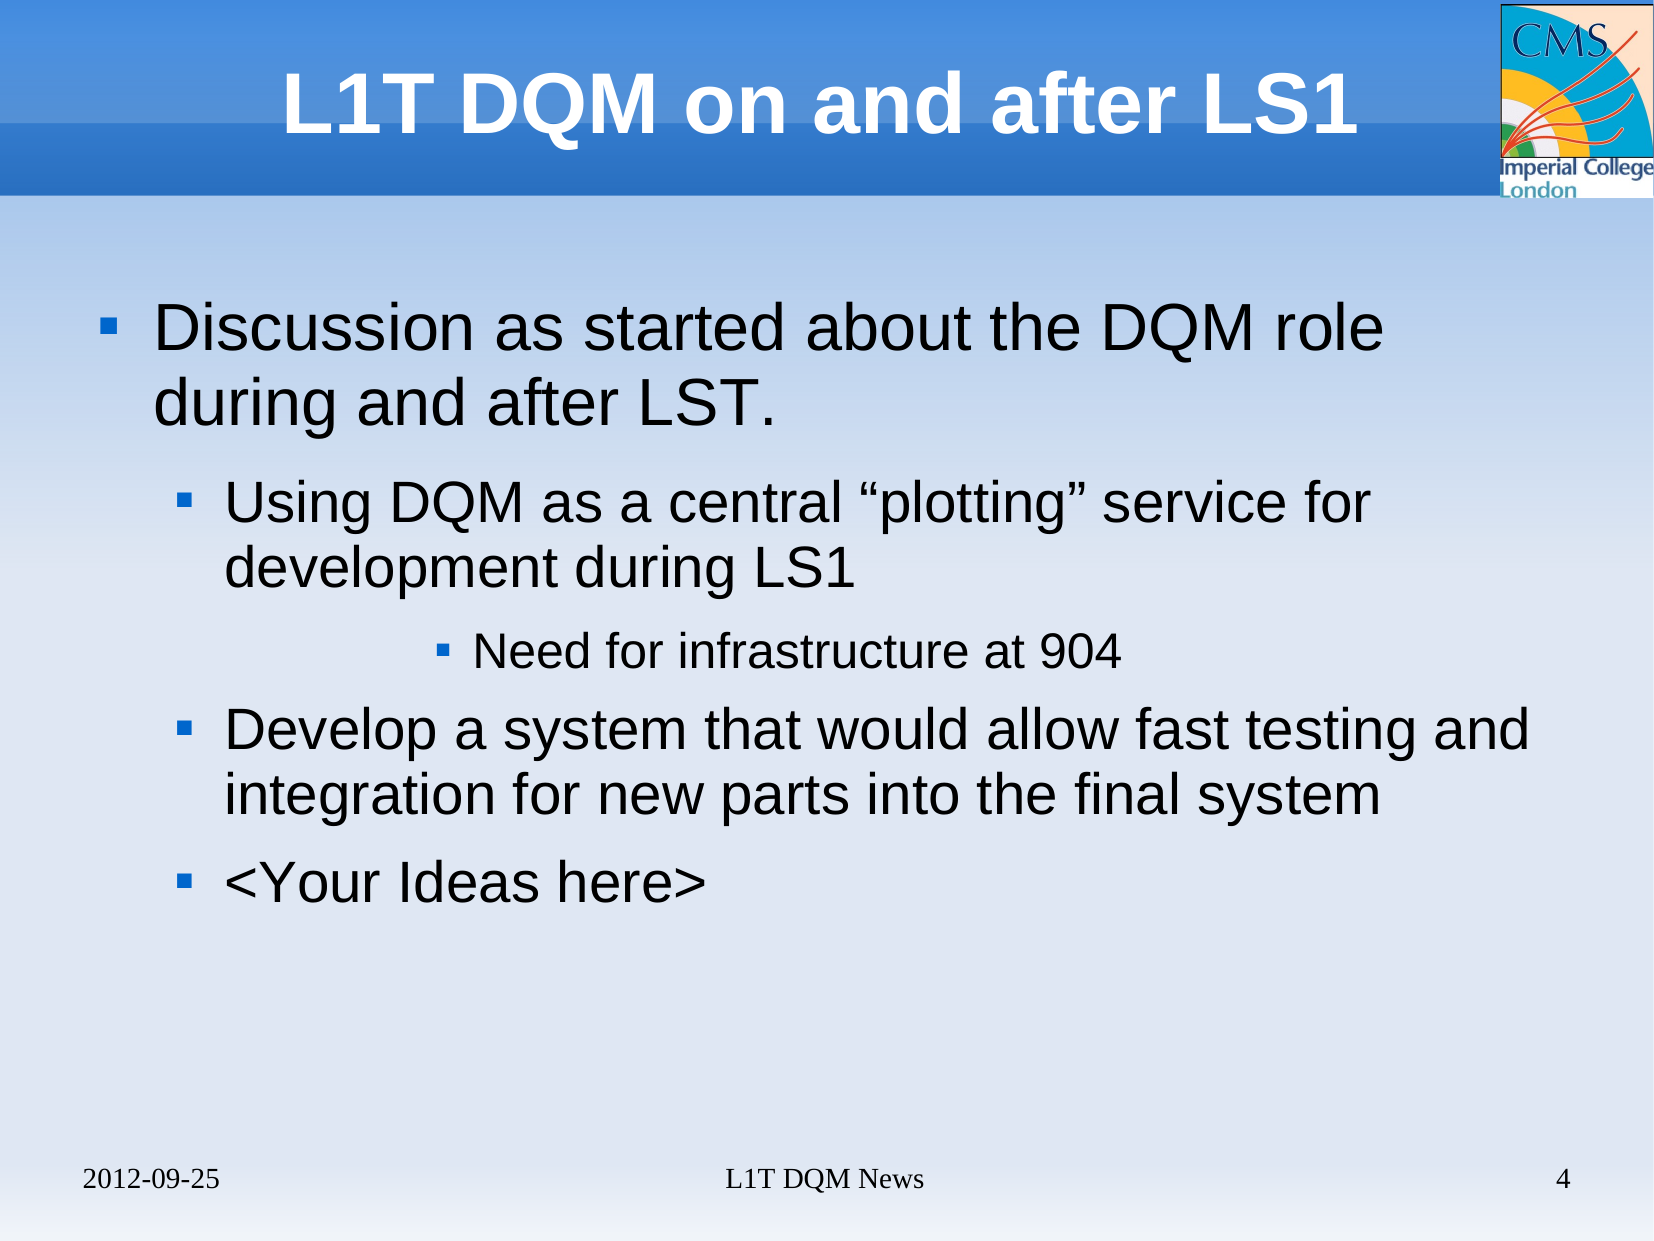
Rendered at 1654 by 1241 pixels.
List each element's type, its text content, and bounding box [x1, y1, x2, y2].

list Discussion as started about the DQM role during and after LST. Using DQM as a central “plotting” service for development during LS1 Need for infrastructure at 904 Develop a system that would allow fast testing and integration for new parts into the final system <Your Ideas here> [82, 290, 1571, 1109]
picture [0, 0, 1654, 1241]
title L1T DQM on and after LS1 [76, 0, 1565, 208]
